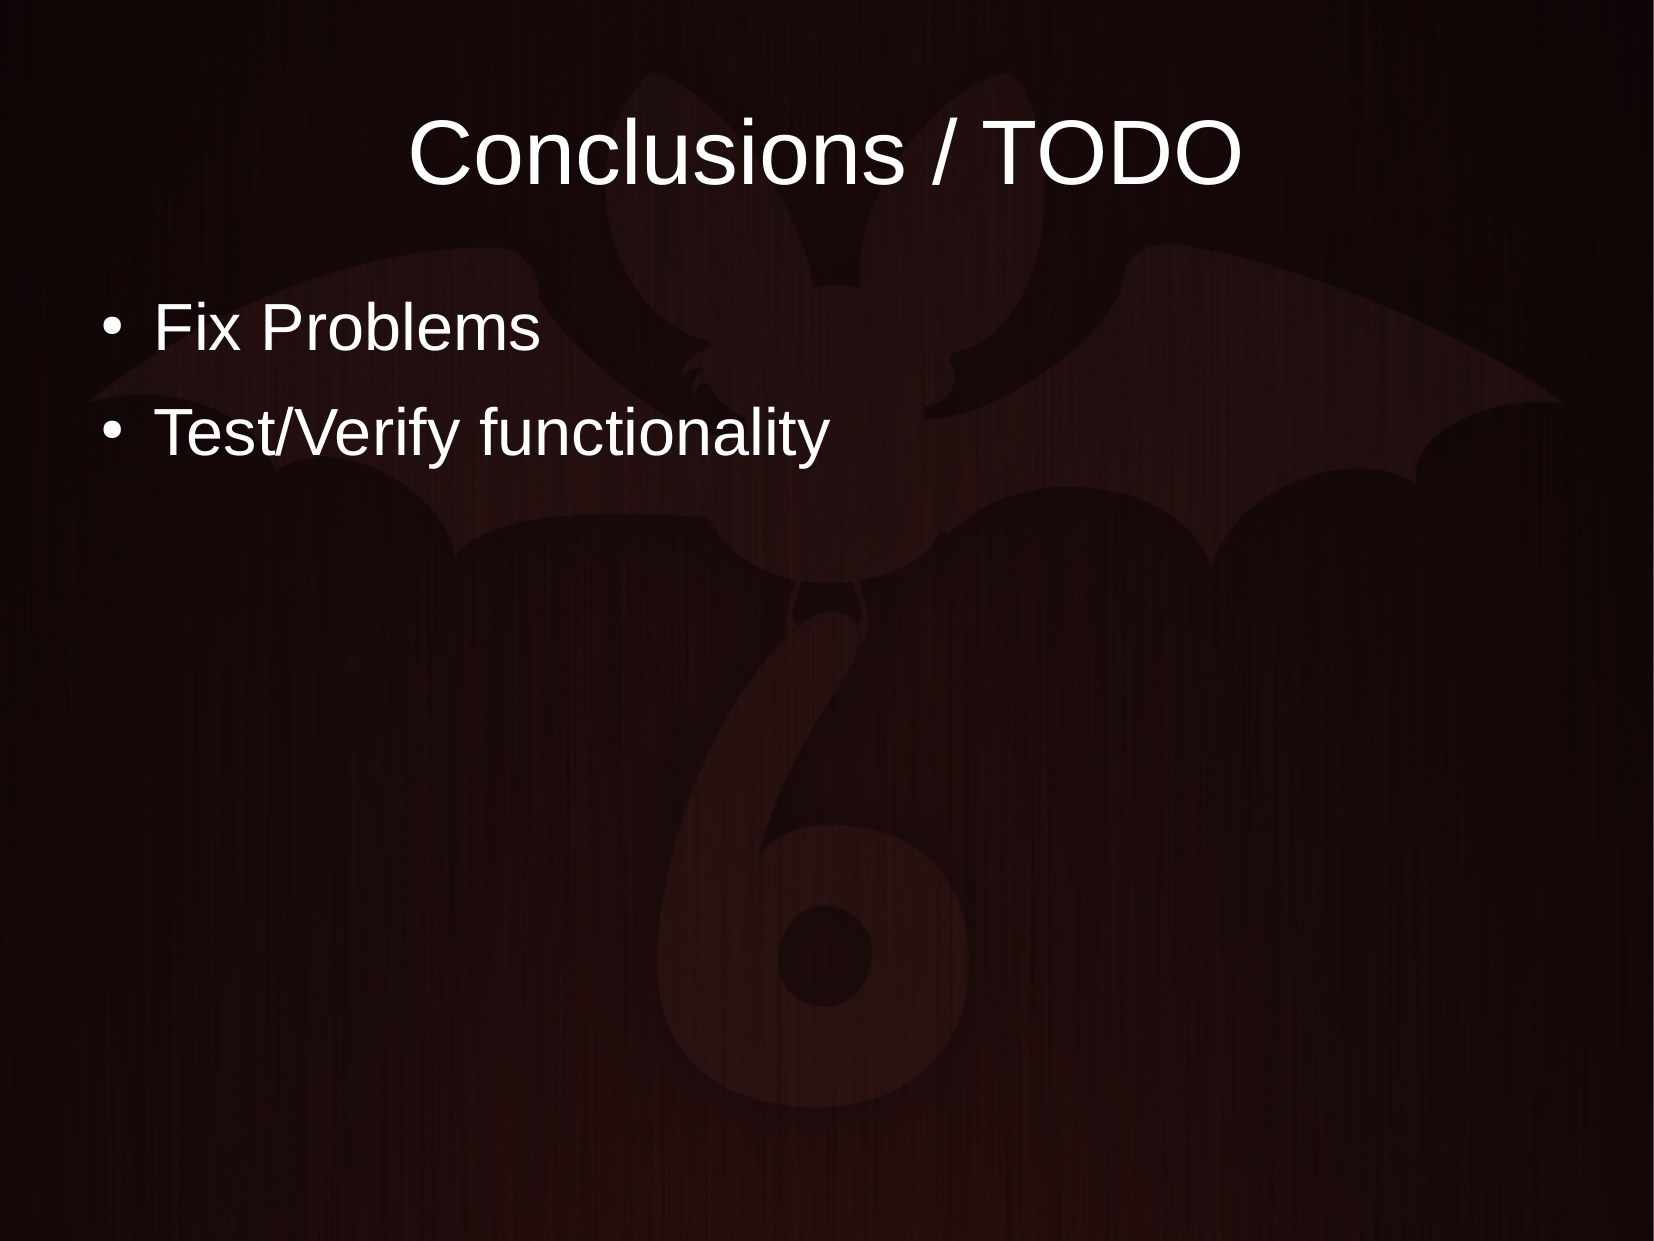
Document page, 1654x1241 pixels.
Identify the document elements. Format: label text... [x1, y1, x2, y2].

list Fix Problems Test/Verify functionality [82, 290, 1571, 1010]
picture [0, 0, 1654, 1241]
title Conclusions / TODO [82, 49, 1571, 257]
